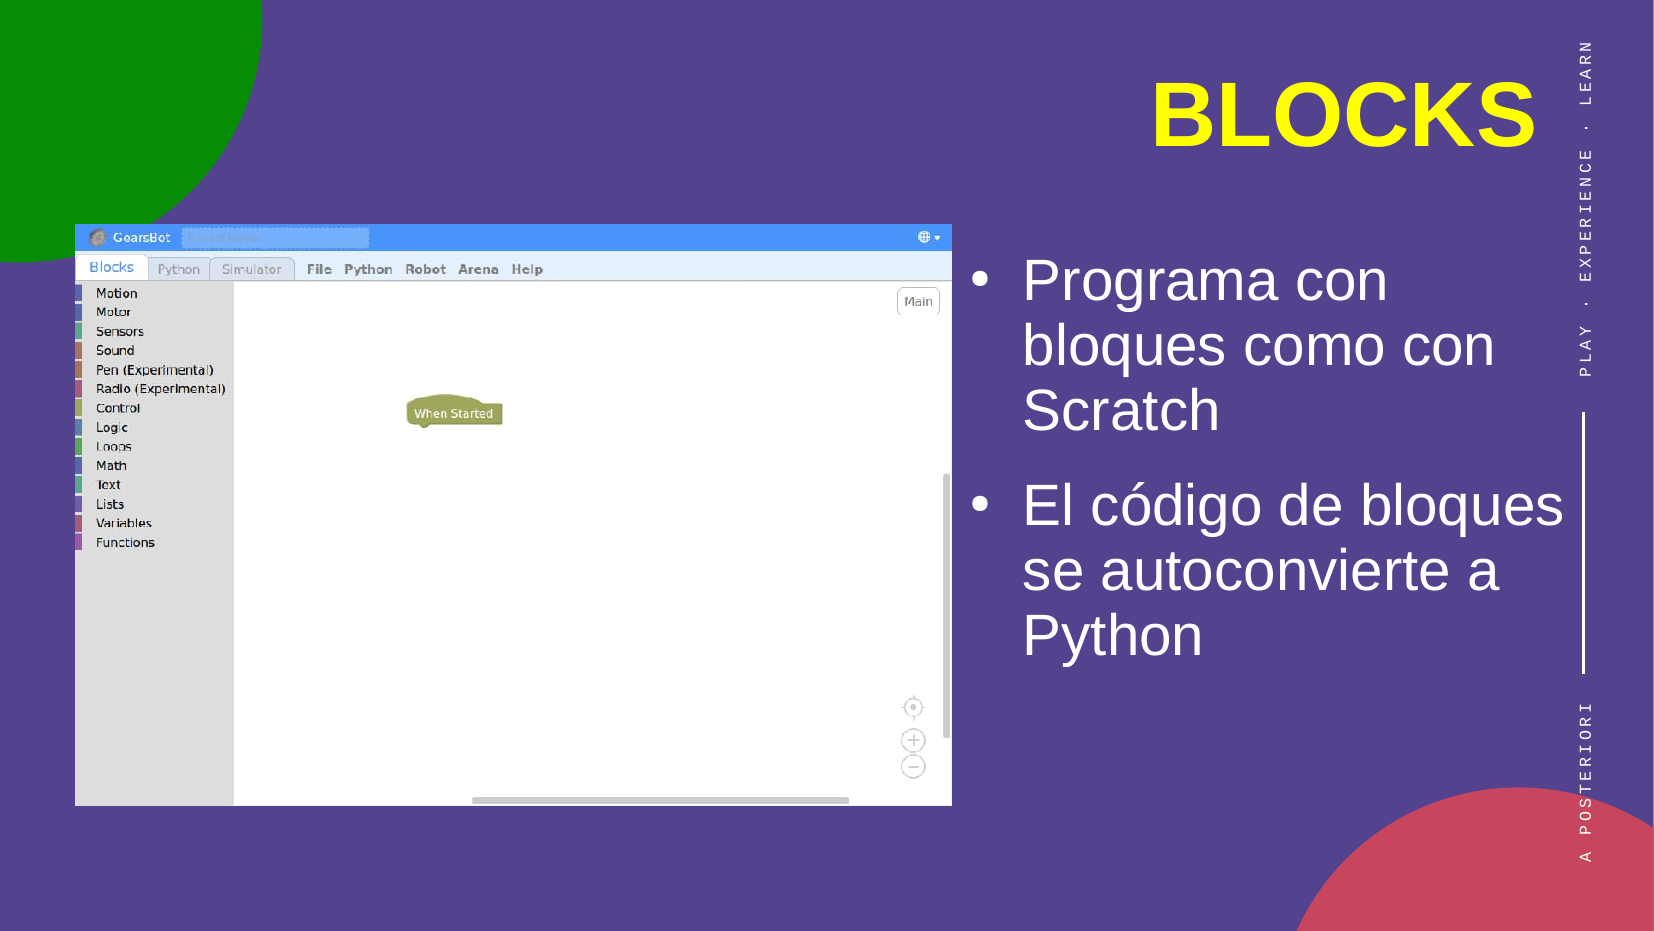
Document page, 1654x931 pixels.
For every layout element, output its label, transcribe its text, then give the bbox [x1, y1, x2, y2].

title BLOCKS [262, 37, 1538, 193]
picture [75, 224, 952, 806]
list Programa con bloques como con Scratch El código de bloques se autoconvierte a Python [952, 248, 1571, 788]
